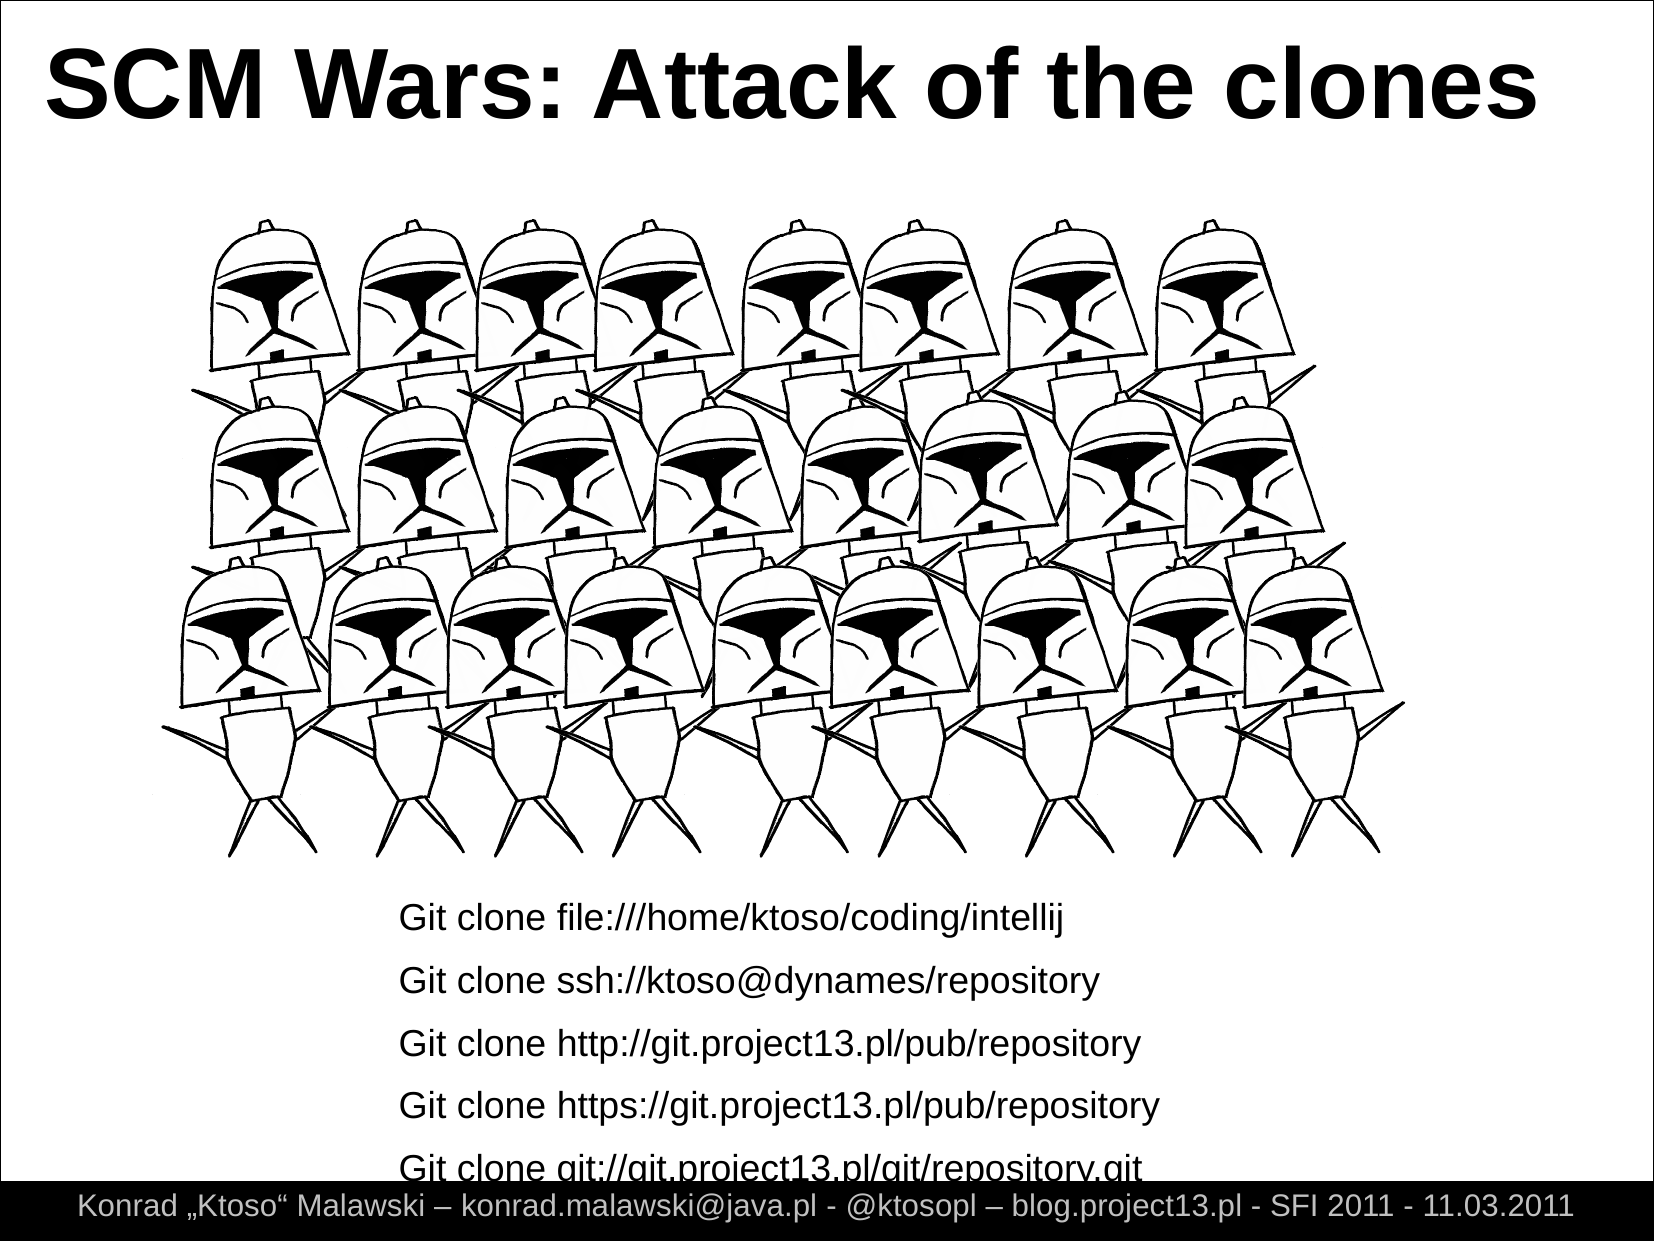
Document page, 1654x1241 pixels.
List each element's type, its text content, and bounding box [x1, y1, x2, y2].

picture [147, 206, 1418, 862]
text_box SCM Wars: Attack of the clones [29, 21, 1625, 148]
text_box Git clone file:///home/ktoso/coding/intellij Git clone ssh://ktoso@dynames/repository Git clone http://git.project13.pl/pub/repository Git clone https://git.project13.pl/pub/repository Git clone git://git.project13.pl/git/repository.git [383, 867, 1241, 1177]
text_box Konrad „Ktoso“ Malawski – konrad.malawski@java.pl - @ktosopl – blog.project13.pl - SFI 2011 - 11.03.2011 [0, 1181, 1654, 1238]
